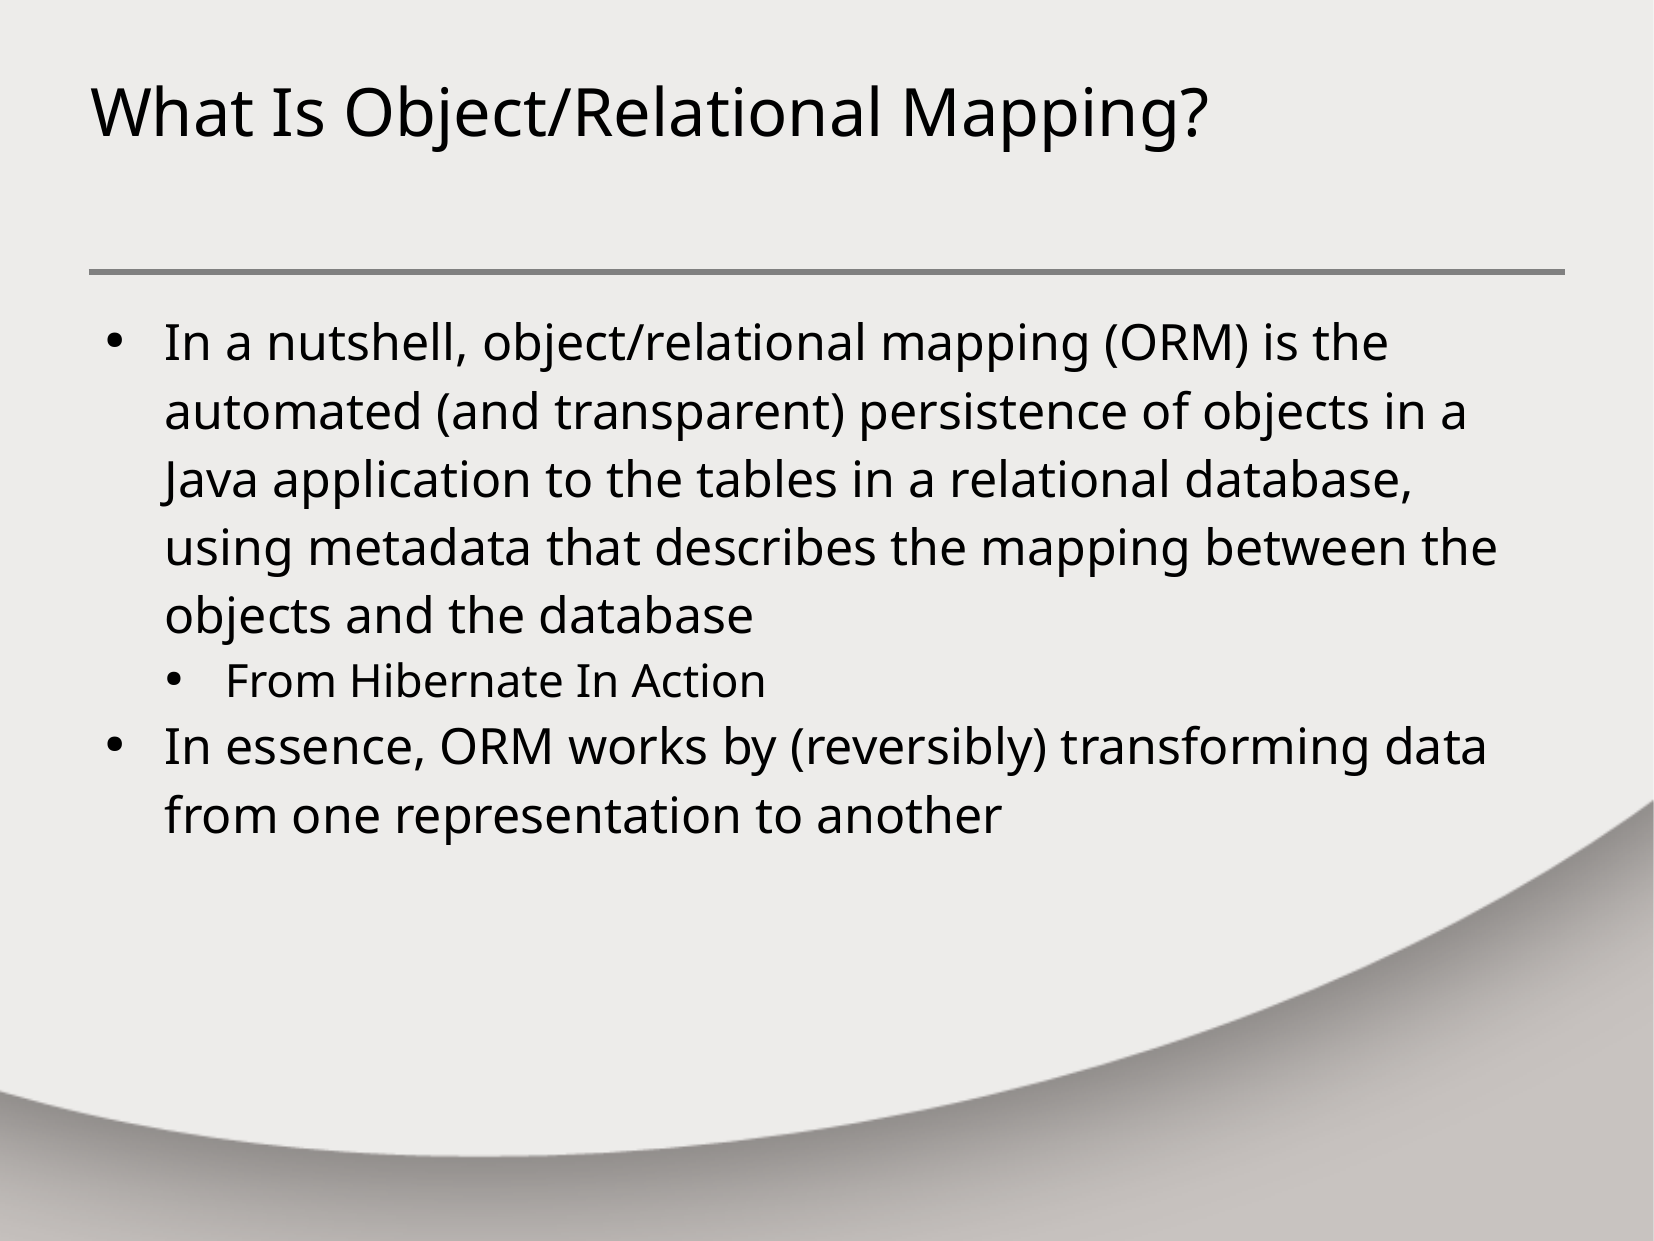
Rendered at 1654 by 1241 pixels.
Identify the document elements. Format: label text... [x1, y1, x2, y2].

title What Is Object/Relational Mapping? [90, 75, 1565, 238]
picture [0, 0, 1654, 1241]
text_box In a nutshell, object/relational mapping (ORM) is the automated (and transparent) persistence of objects in a Java application to the tables in a relational database, using metadata that describes the mapping between the objects and the database From Hibernate In Action In essence, ORM works by (reversibly) transforming data from one representation to another [90, 300, 1567, 1157]
